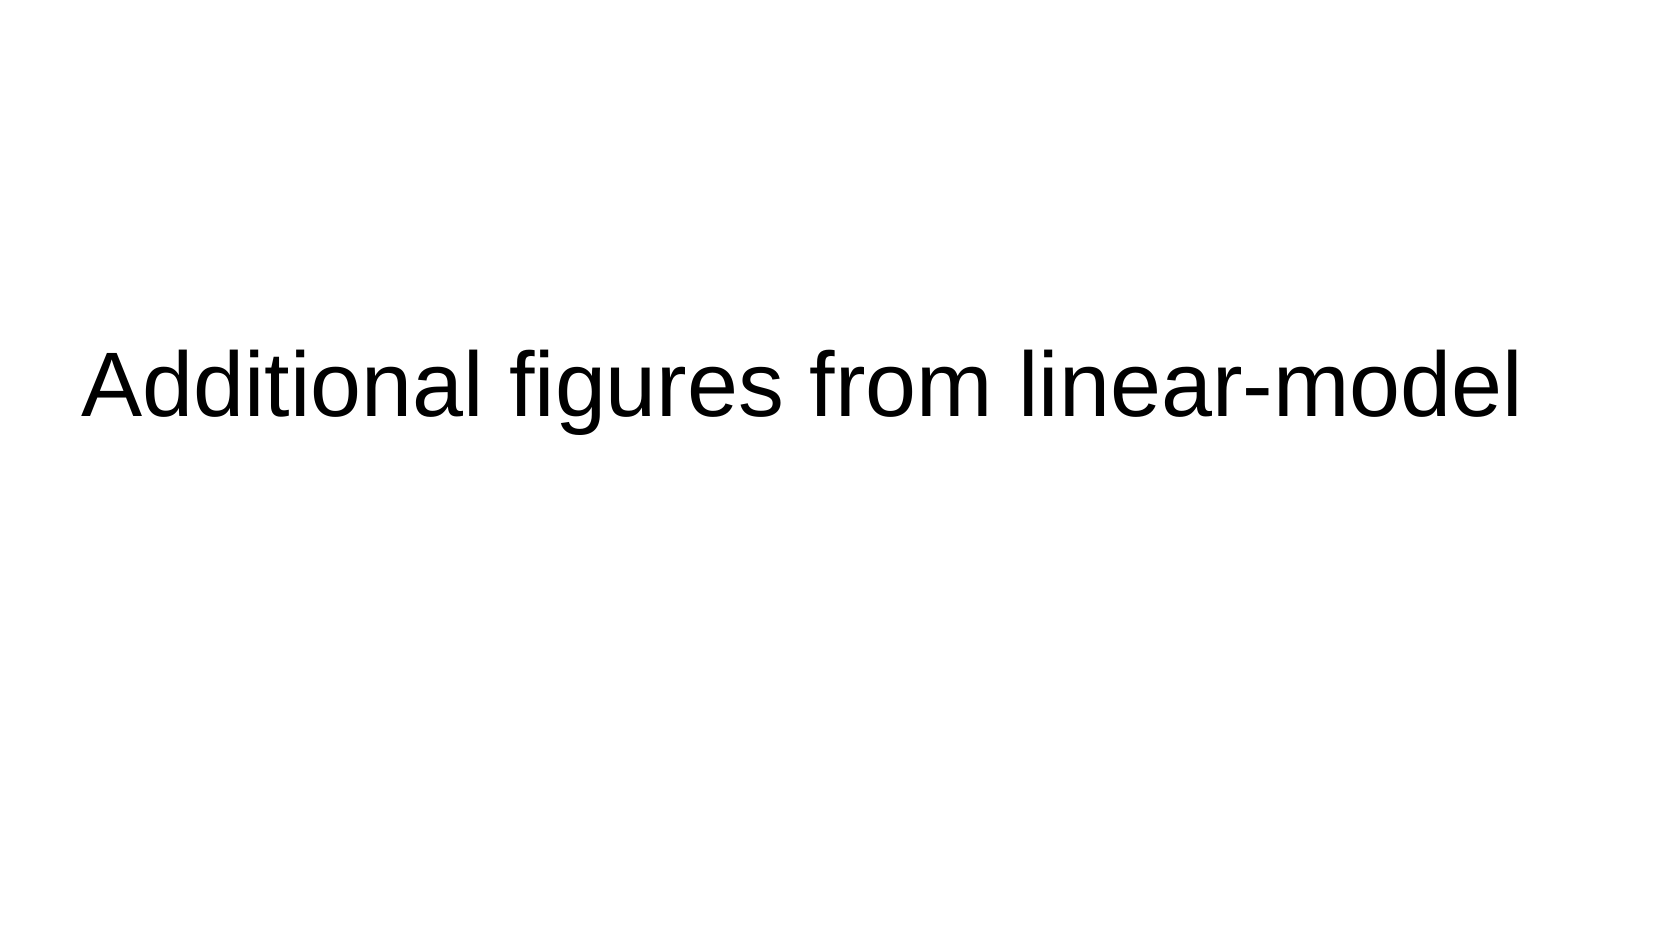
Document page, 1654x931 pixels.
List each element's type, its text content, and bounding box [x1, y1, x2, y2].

title Additional figures from linear-model [59, 307, 1548, 463]
